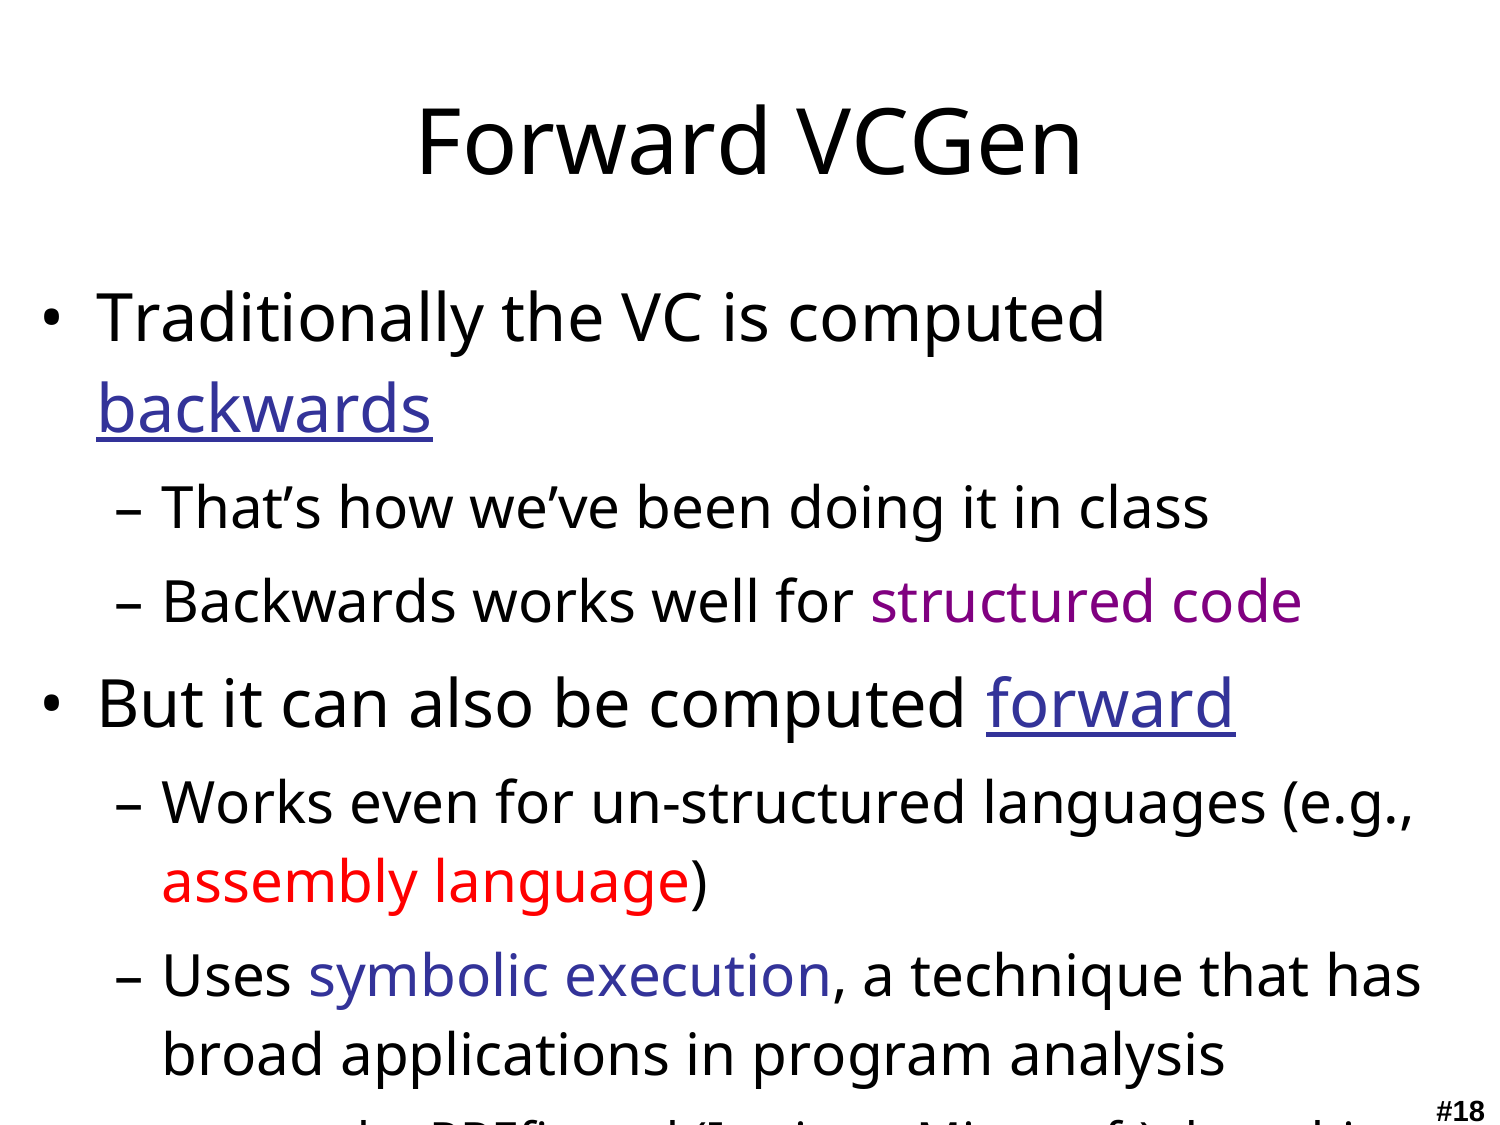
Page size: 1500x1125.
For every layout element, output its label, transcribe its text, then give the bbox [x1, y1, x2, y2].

list Traditionally the VC is computed backwards That’s how we’ve been doing it in class Backwards works well for structured code But it can also be computed forward Works even for un-structured languages (e.g., assembly language) Uses symbolic execution, a technique that has broad applications in program analysis e.g., the PREfix tool (Intrinsa, Microsoft) does this Test input generation, document generation, specification mining, security analyses, ... [24, 262, 1476, 1114]
title Forward VCGen [24, 45, 1476, 233]
